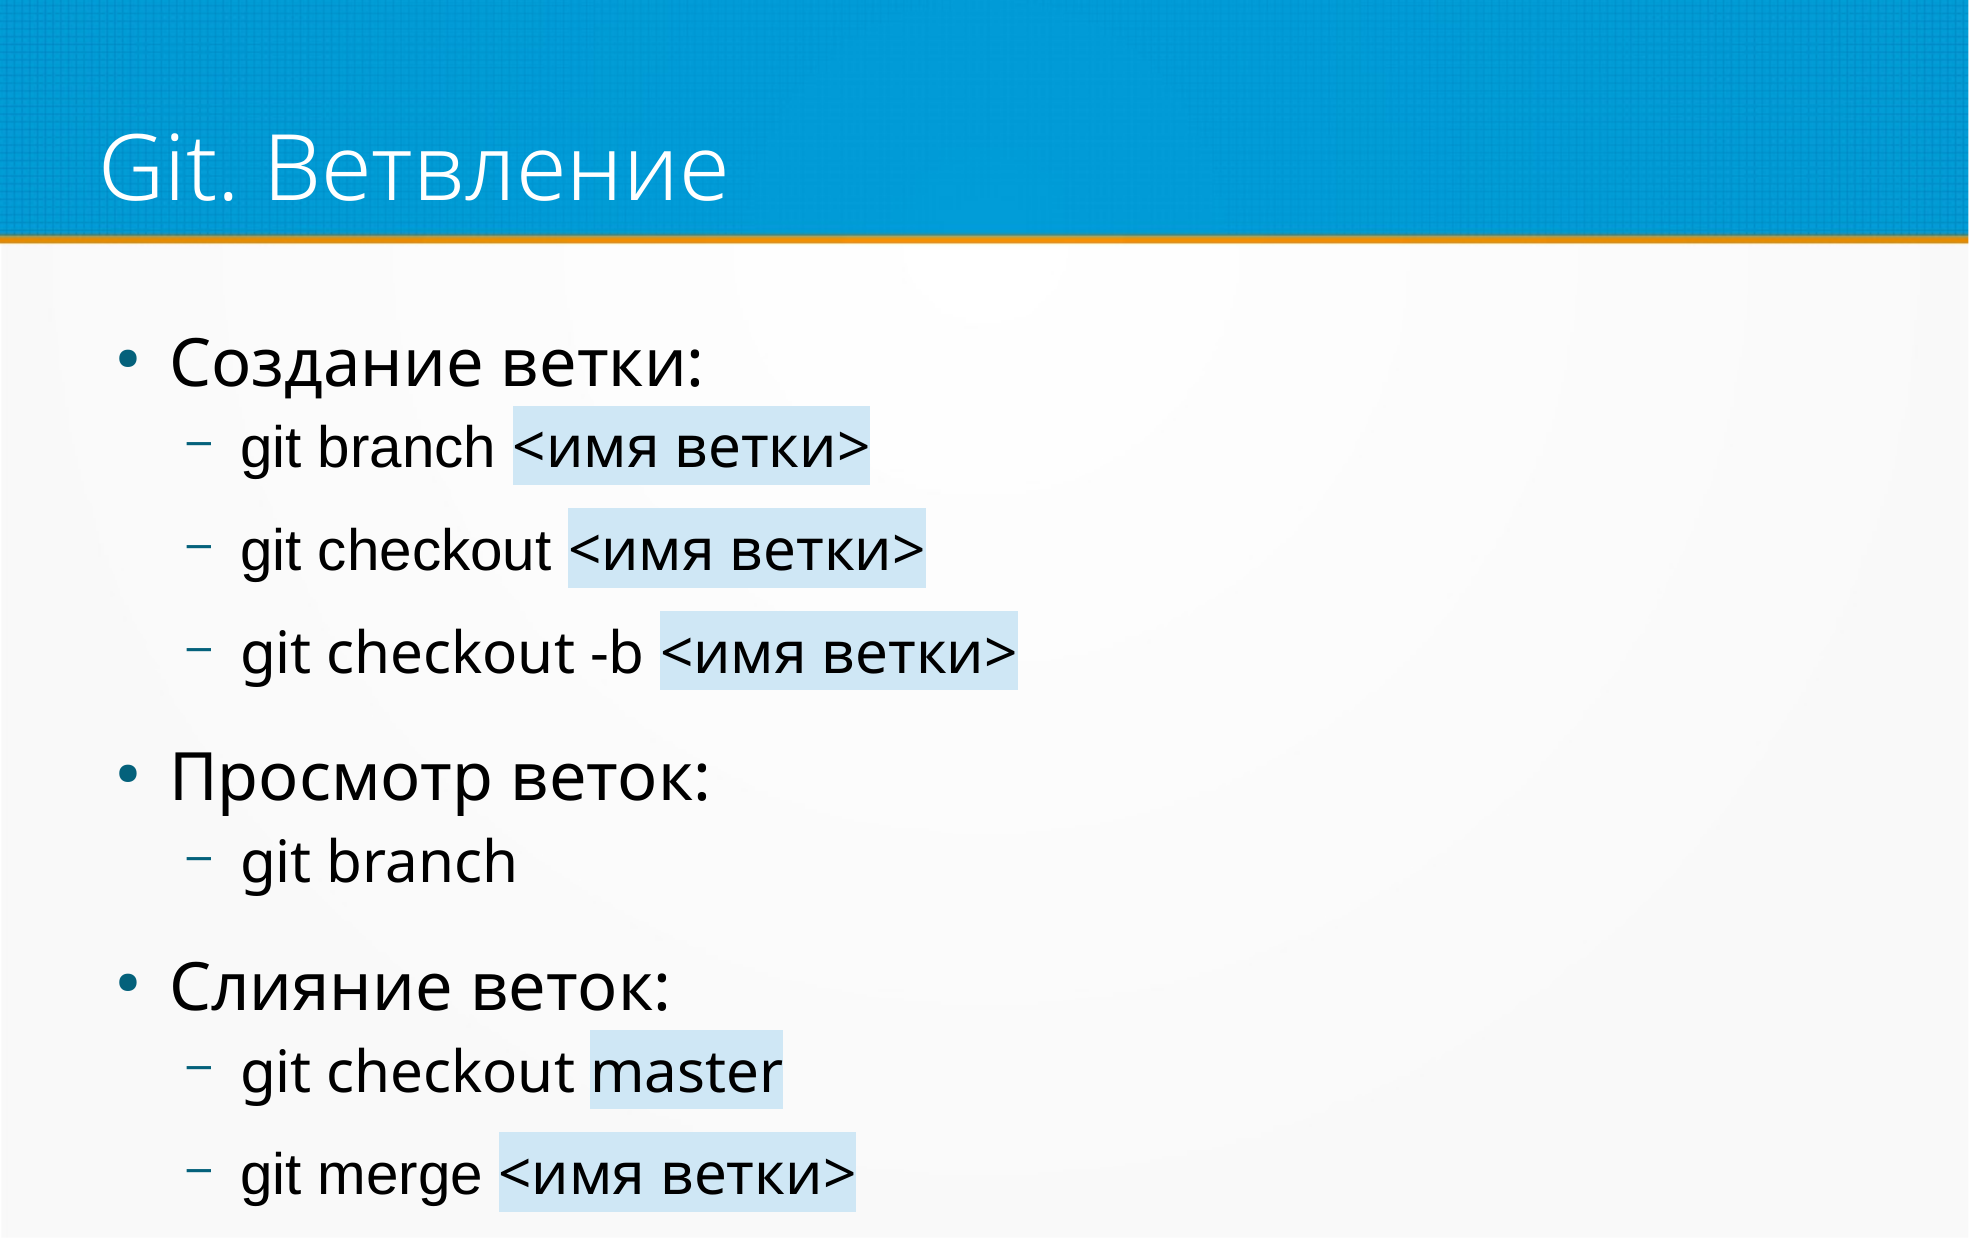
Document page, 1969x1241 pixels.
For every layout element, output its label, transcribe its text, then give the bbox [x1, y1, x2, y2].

list Создание ветки: git branch <имя ветки> git checkout <имя ветки> git checkout -b <имя ветки> Просмотр веток: git branch Слияние веток: git checkout master git merge <имя ветки> [98, 315, 1969, 1229]
title Git. Ветвление [98, 19, 1870, 227]
picture [0, 233, 1969, 1241]
